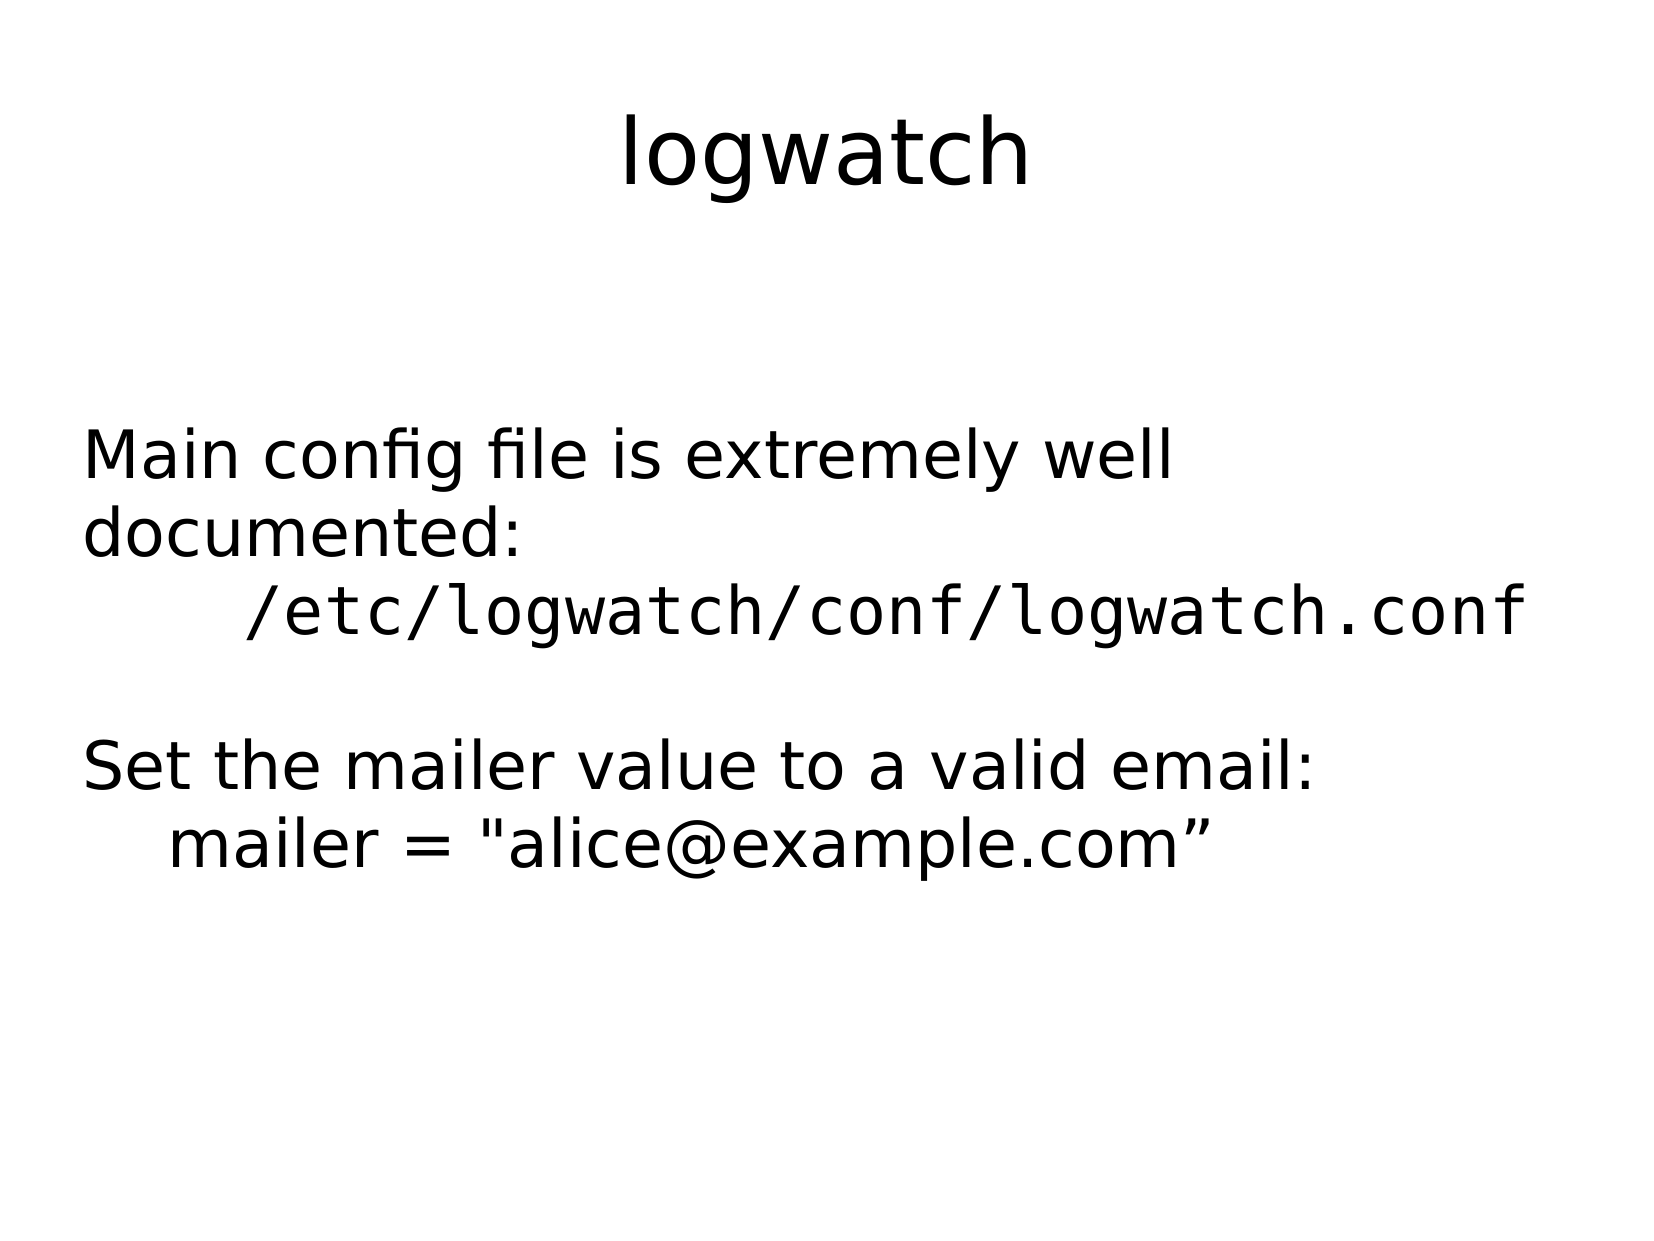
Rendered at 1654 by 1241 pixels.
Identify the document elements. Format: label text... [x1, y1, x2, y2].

subtitle Main config file is extremely well documented: /etc/logwatch/conf/logwatch.conf Set the mailer value to a valid email: mailer = "alice@example.com” [82, 290, 1571, 1010]
title logwatch [82, 49, 1571, 257]
